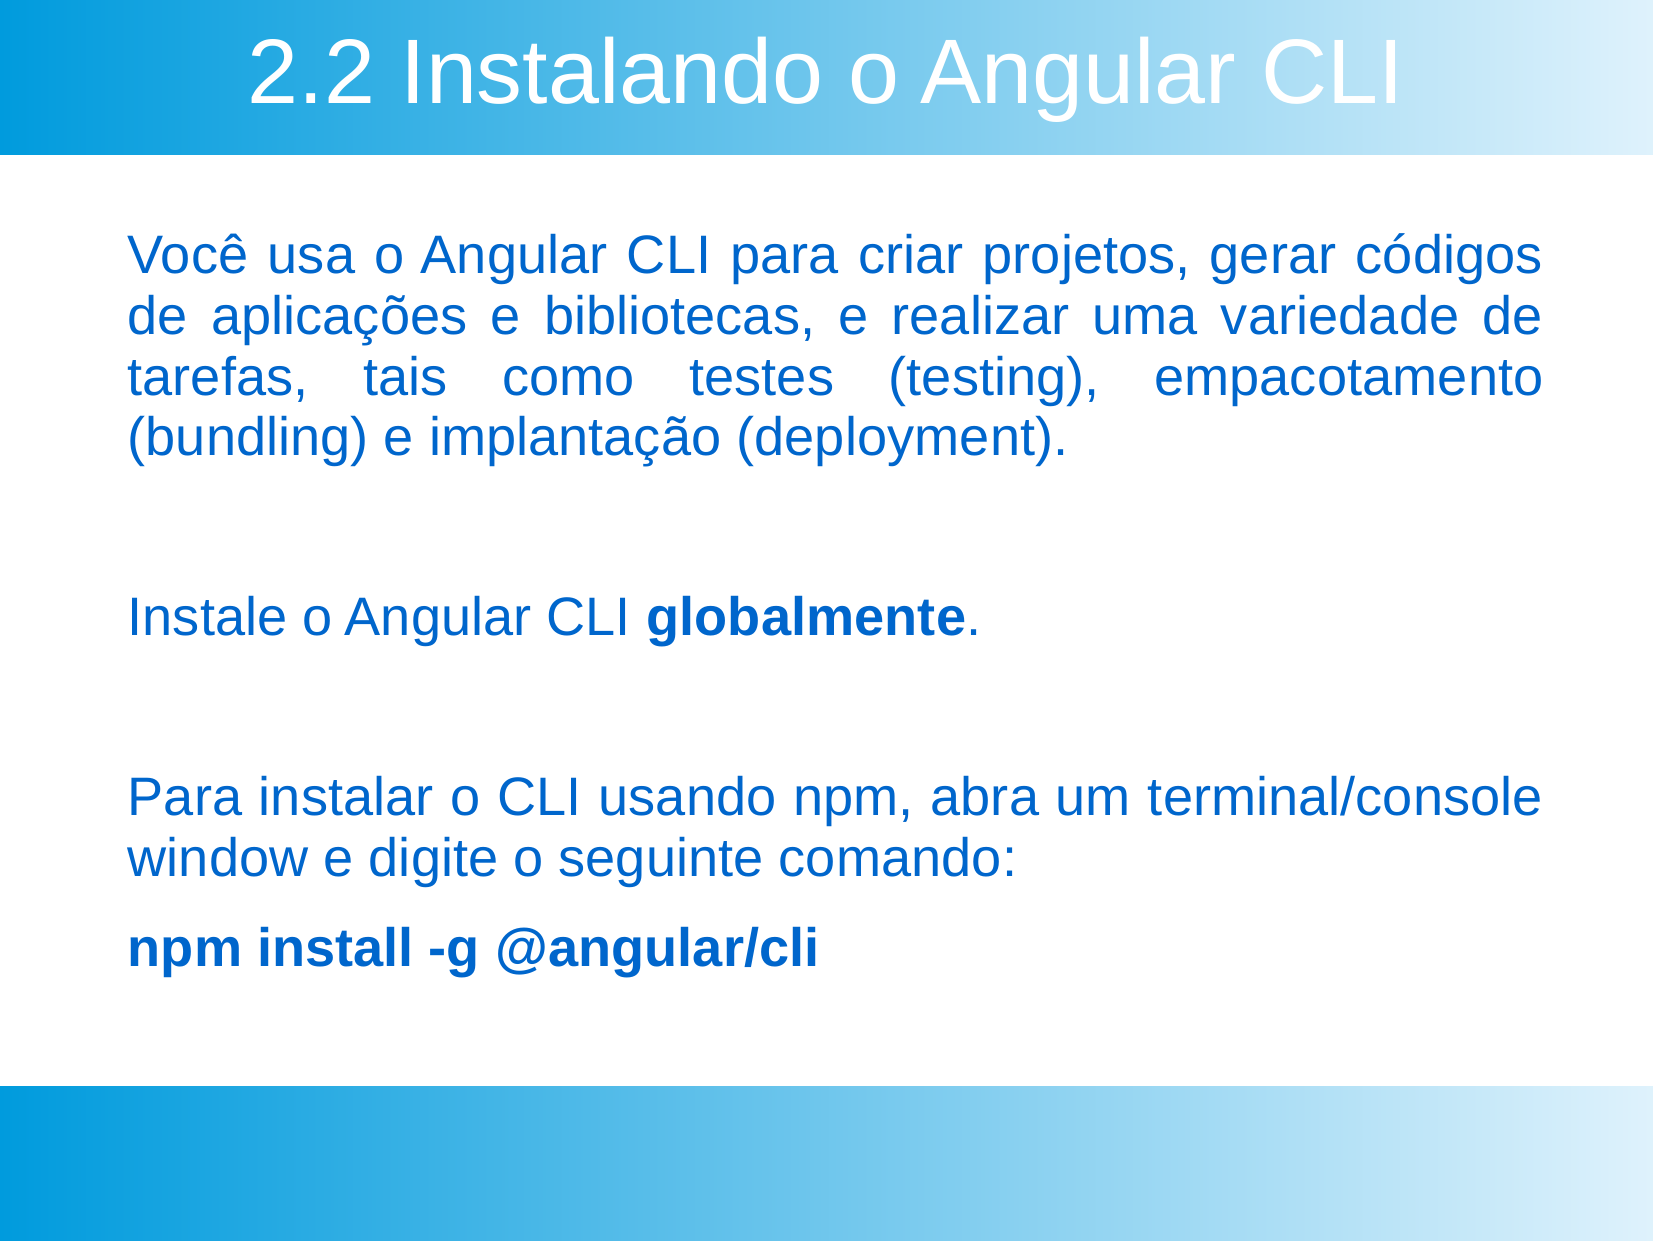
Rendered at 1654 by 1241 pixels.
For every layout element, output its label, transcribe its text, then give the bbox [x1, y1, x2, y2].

list Você usa o Angular CLI para criar projetos, gerar códigos de aplicações e bibliotecas, e realizar uma variedade de tarefas, tais como testes (testing), empacotamento (bundling) e implantação (deployment). Instale o Angular CLI globalmente. Para instalar o CLI usando npm, abra um terminal/console window e digite o seguinte comando: npm install -g @angular/cli [56, 225, 1546, 945]
title 2.2 Instalando o Angular CLI [82, 19, 1571, 125]
